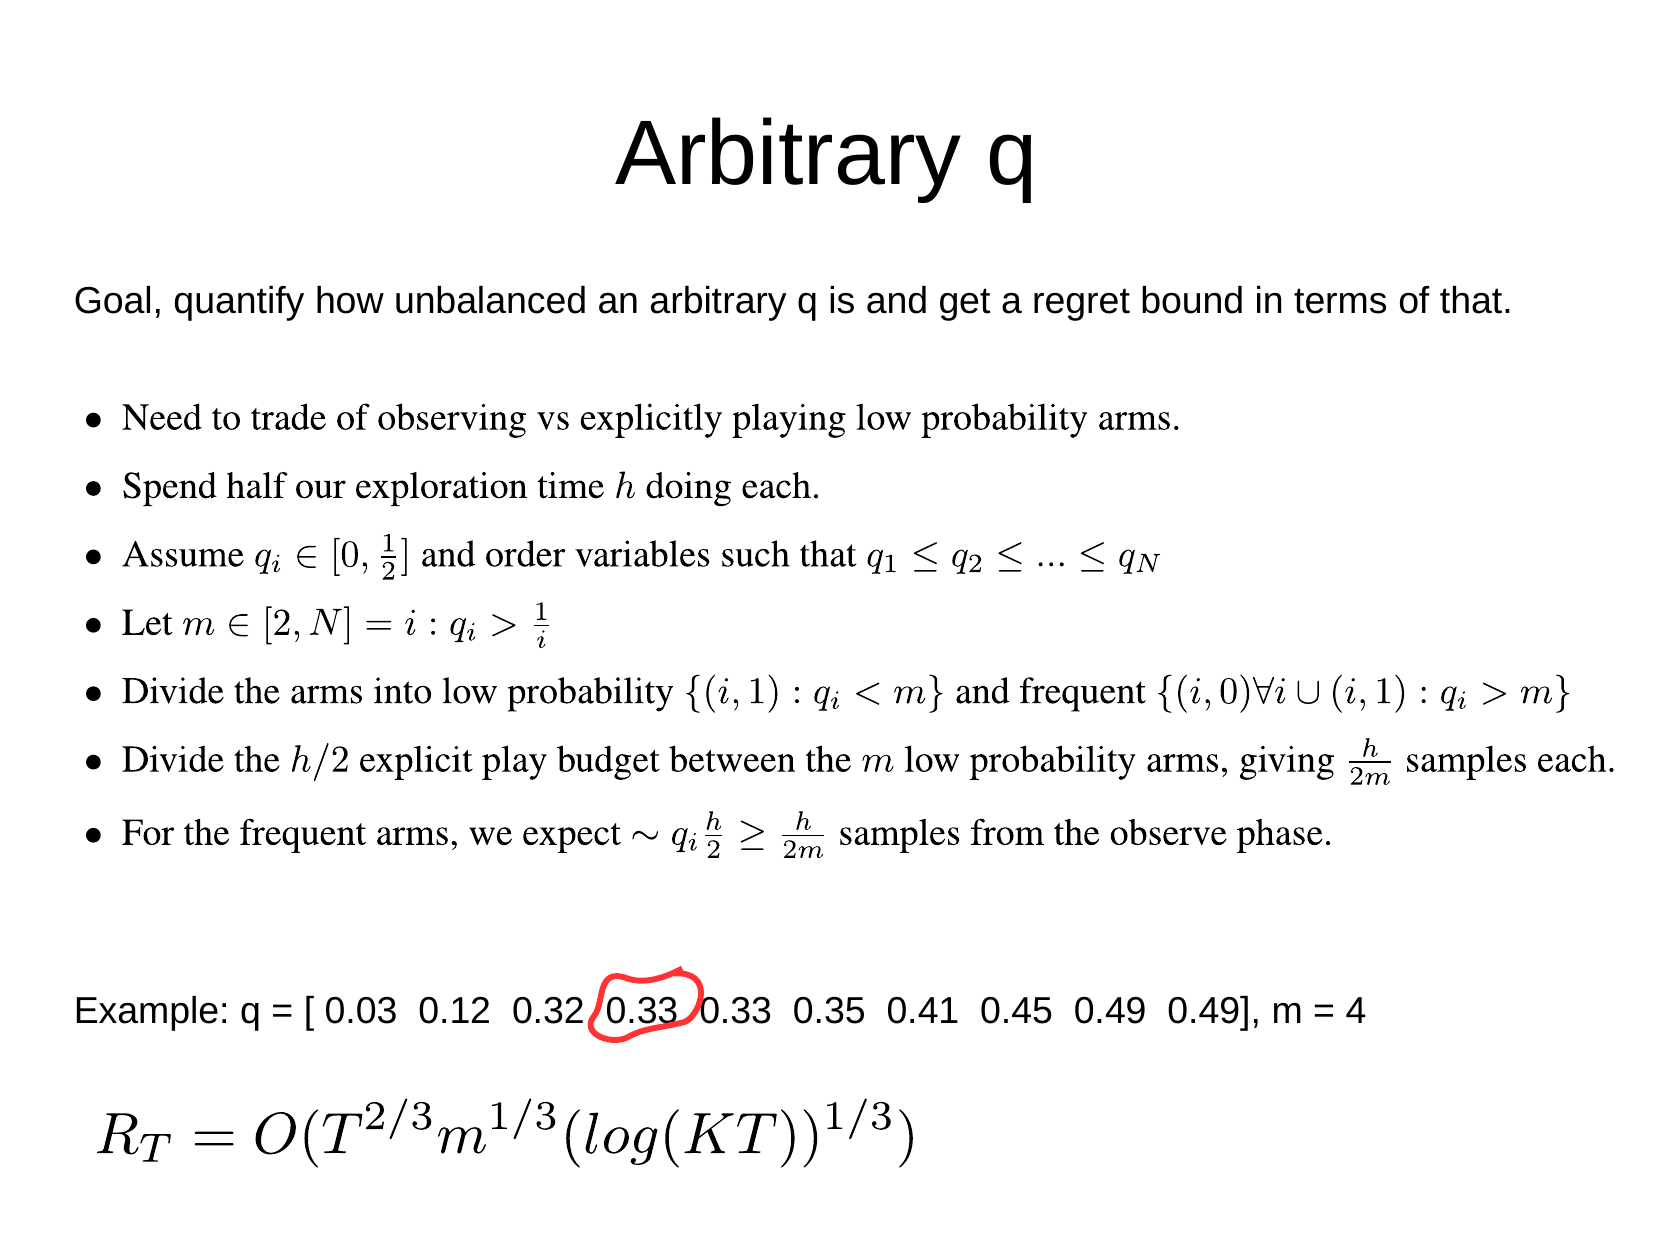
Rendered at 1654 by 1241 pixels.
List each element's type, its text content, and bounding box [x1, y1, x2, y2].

text_box Example: q = [ 0.03 0.12 0.32 0.33 0.33 0.35 0.41 0.45 0.49 0.49], m = 4 [59, 982, 601, 1040]
text_box Example: q = [ 0.03 0.12 0.32 0.33 0.33 0.35 0.41 0.45 0.49 0.49], m = 4 [594, 982, 697, 1037]
title Arbitrary q [82, 49, 1571, 257]
text_box [94, 1098, 919, 1168]
text_box Example: q = [ 0.03 0.12 0.32 0.33 0.33 0.35 0.41 0.45 0.49 0.49], m = 4 [631, 982, 1654, 1040]
text_box Goal, quantify how unbalanced an arbitrary q is and get a regret bound in terms of that. [59, 271, 1583, 329]
picture [82, 401, 1619, 863]
